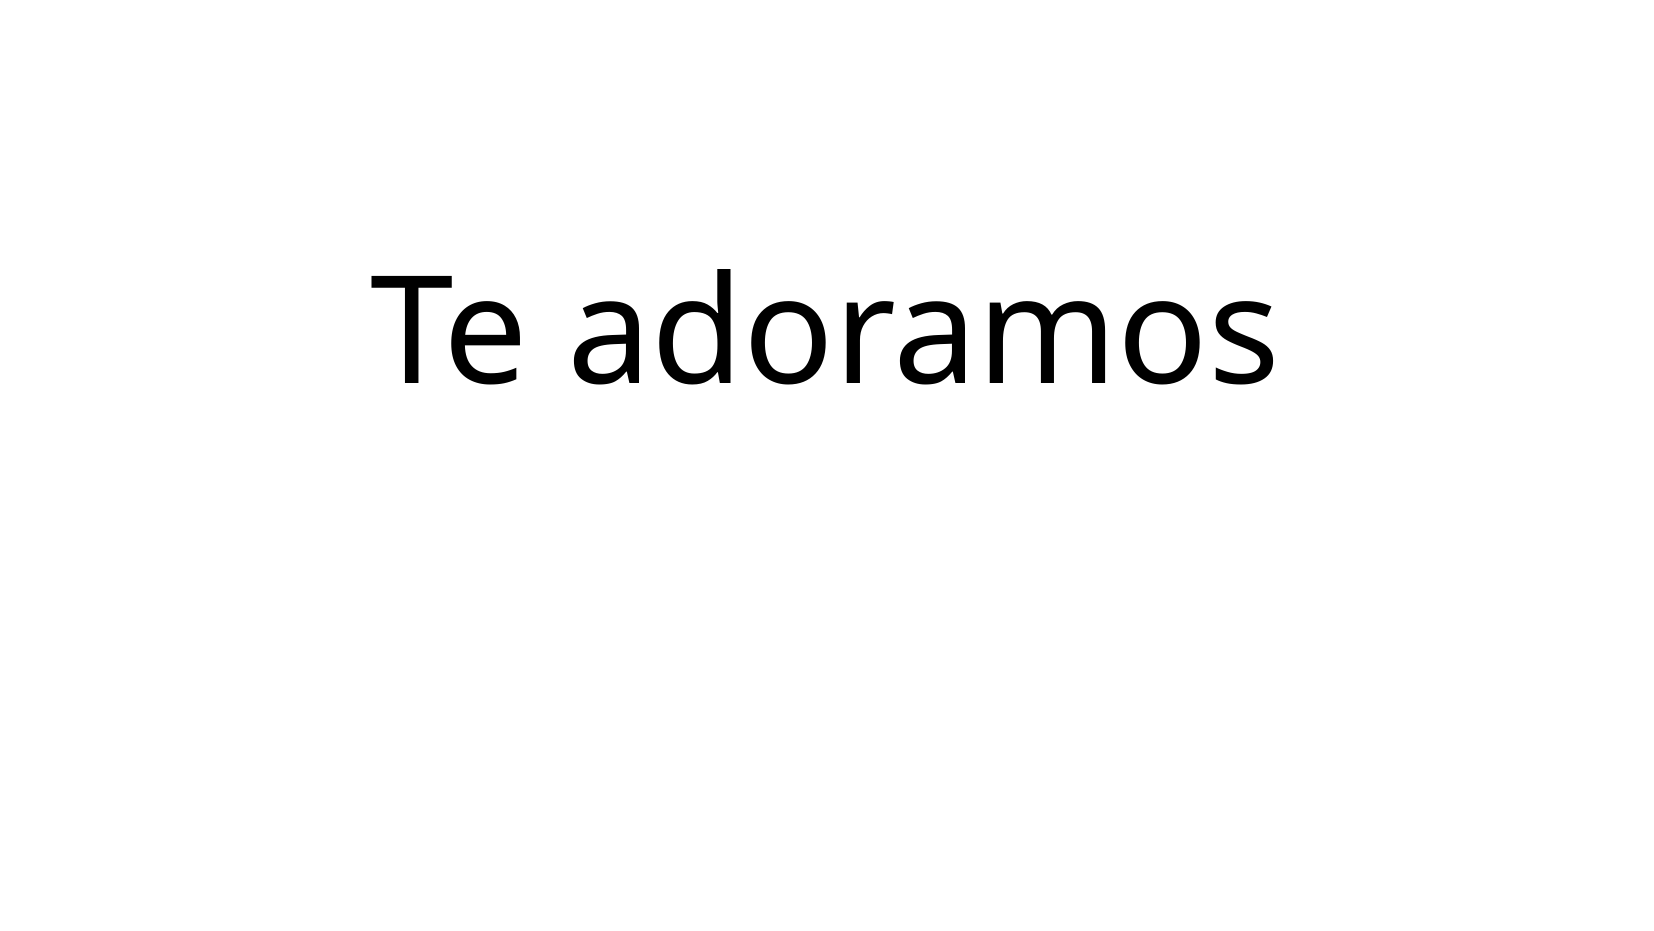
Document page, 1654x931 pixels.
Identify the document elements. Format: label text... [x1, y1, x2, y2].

title Te adoramos [0, 219, 1653, 431]
